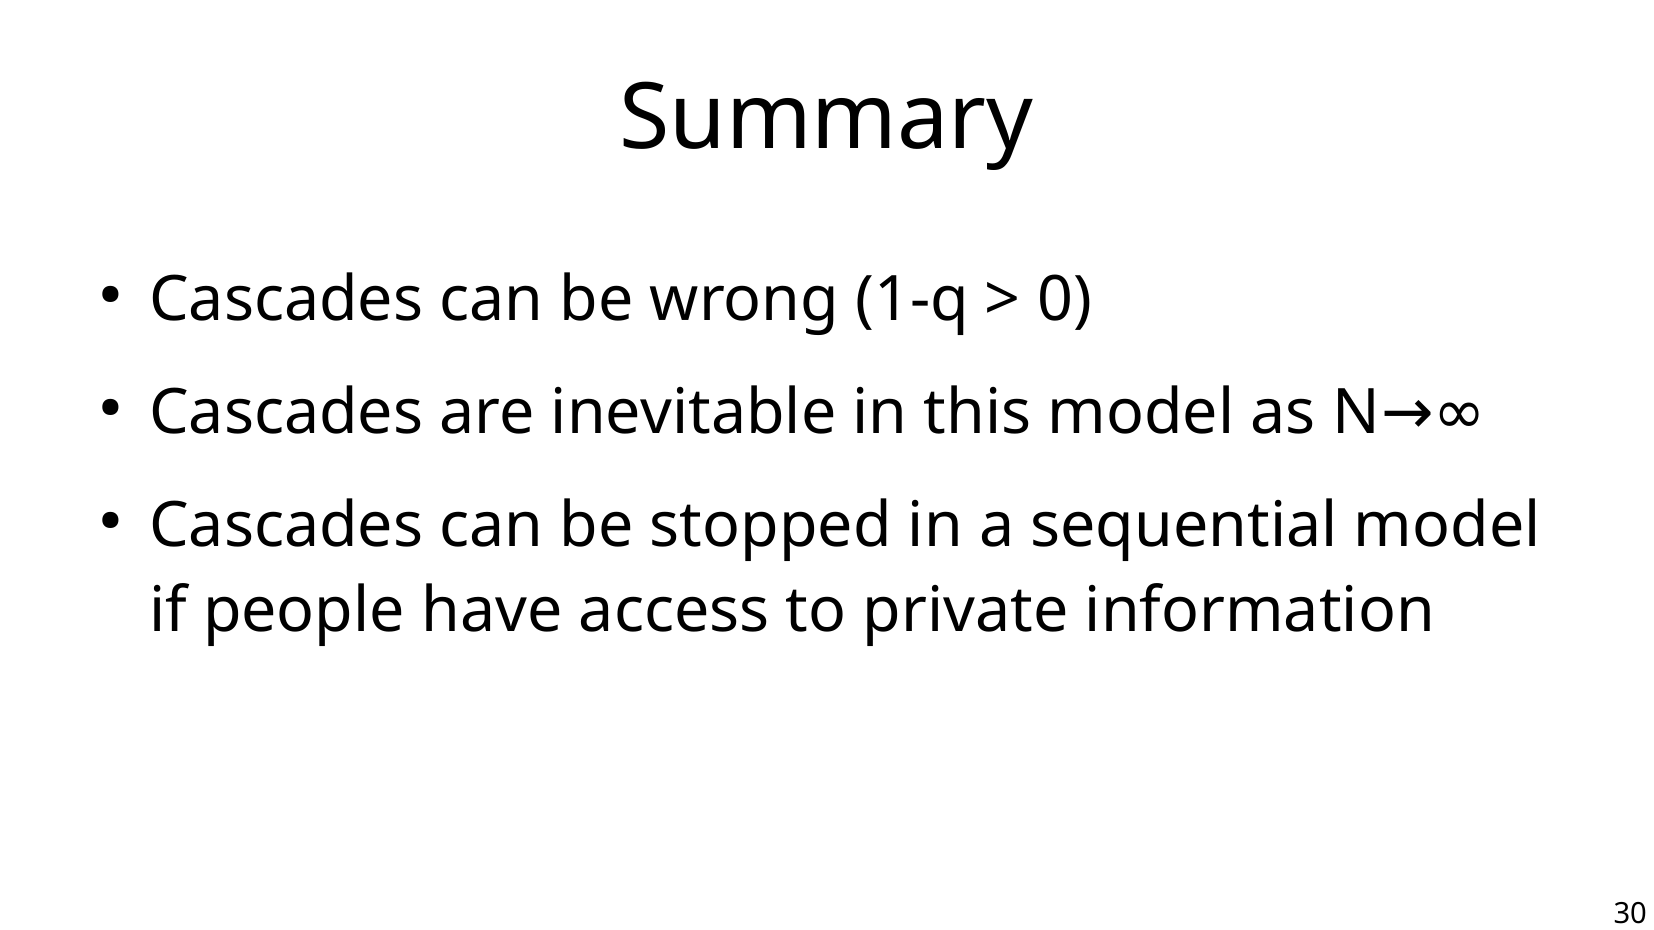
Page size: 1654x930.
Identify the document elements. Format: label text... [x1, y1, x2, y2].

list Cascades can be wrong (1-q > 0) Cascades are inevitable in this model as N→∞ Cascades can be stopped in a sequential model if people have access to private information [82, 252, 1571, 793]
title Summary [82, 1, 1571, 225]
